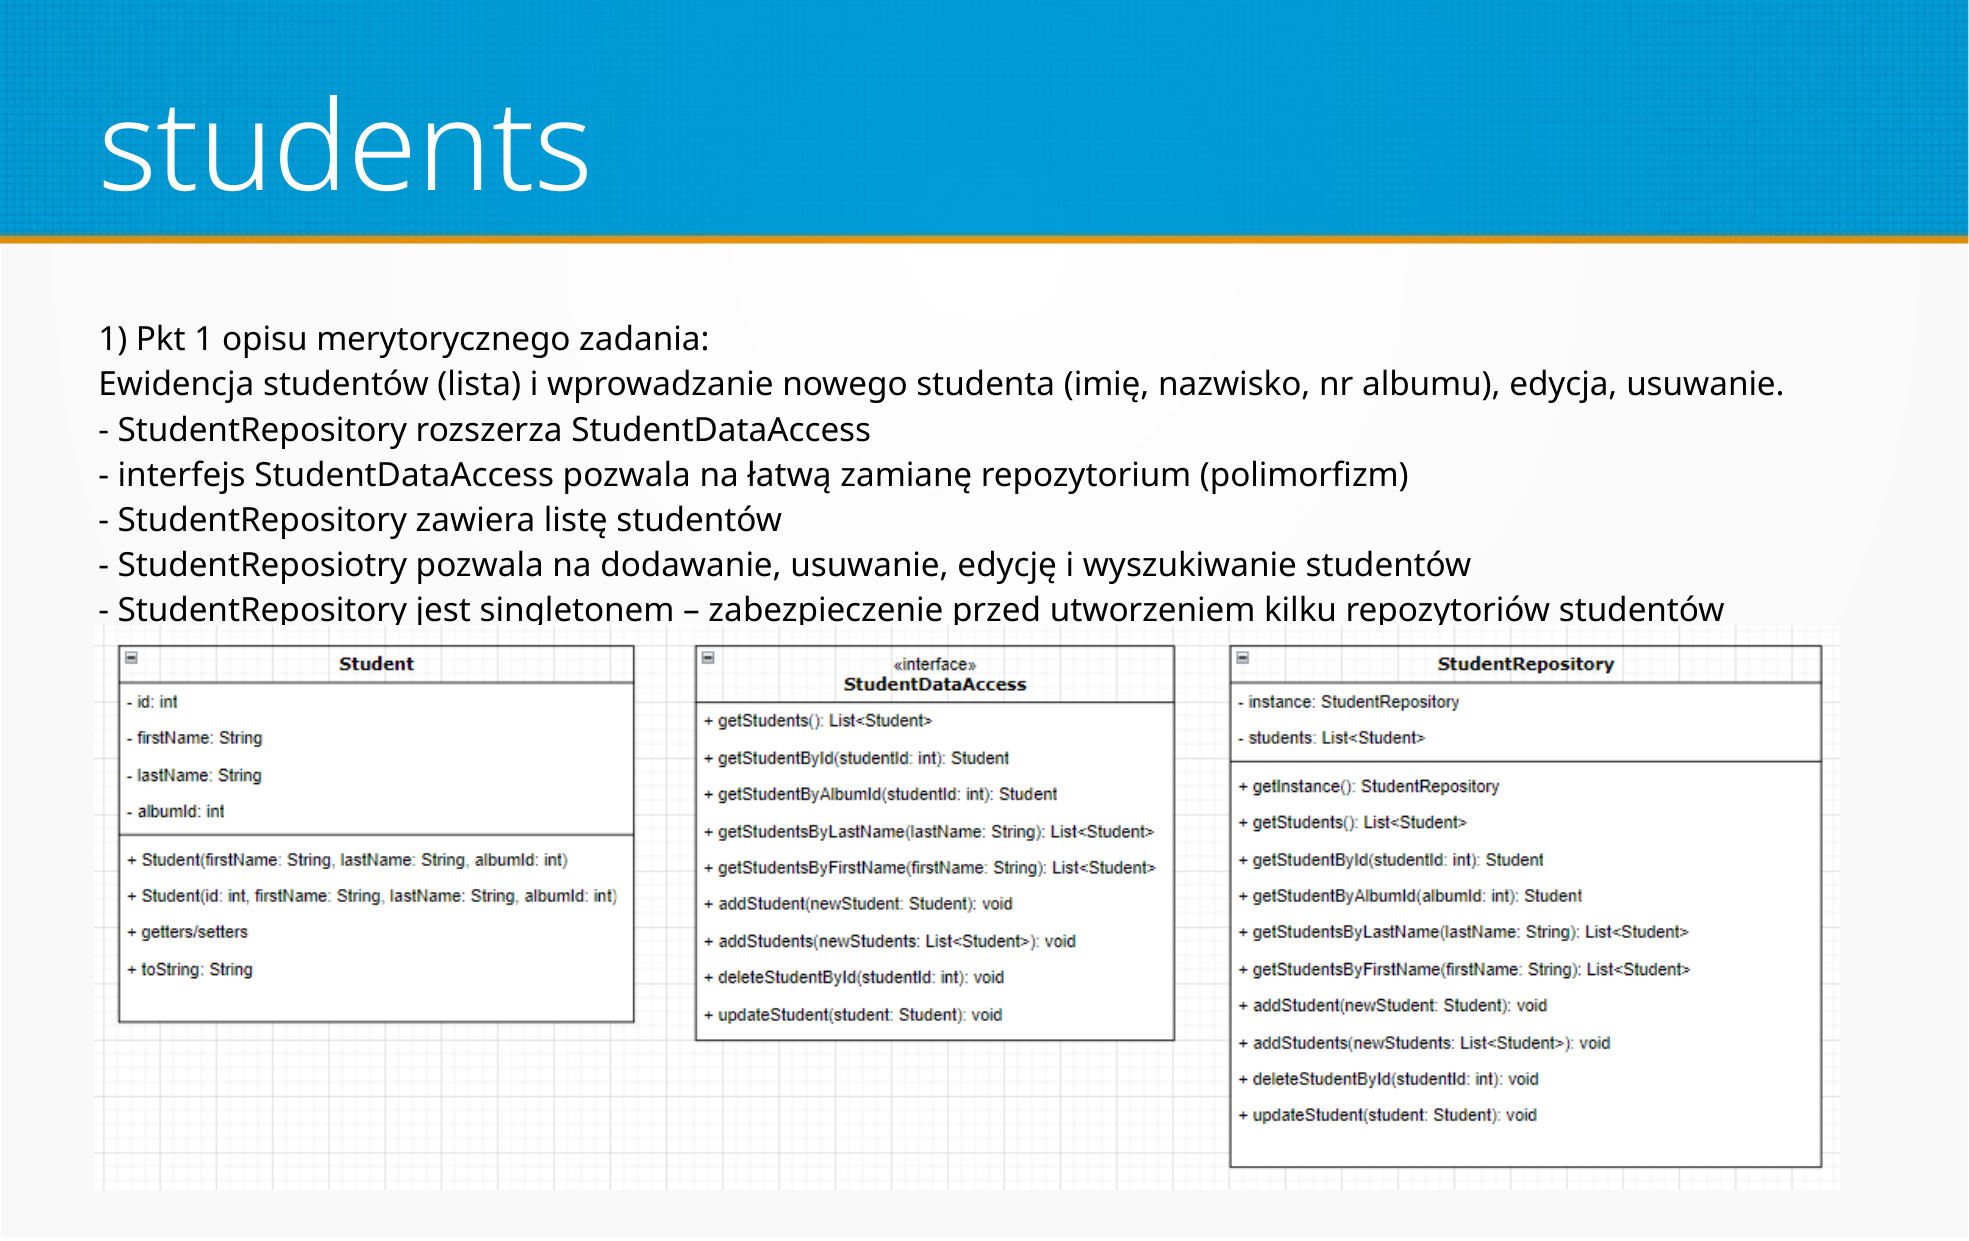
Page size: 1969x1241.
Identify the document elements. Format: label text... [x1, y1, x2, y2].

picture [0, 233, 1969, 1241]
list 1) Pkt 1 opisu merytorycznego zadania: Ewidencja studentów (lista) i wprowadzanie nowego studenta (imię, nazwisko, nr albumu), edycja, usuwanie. - StudentRepository rozszerza StudentDataAccess - interfejs StudentDataAccess pozwala na łatwą zamianę repozytorium (polimorfizm) - StudentRepository zawiera listę studentów - StudentReposiotry pozwala na dodawanie, usuwanie, edycję i wyszukiwanie studentów - StudentRepository jest singletonem – zabezpieczenie przed utworzeniem kilku repozytoriów studentów [98, 315, 1861, 1081]
title students [98, 19, 1870, 227]
